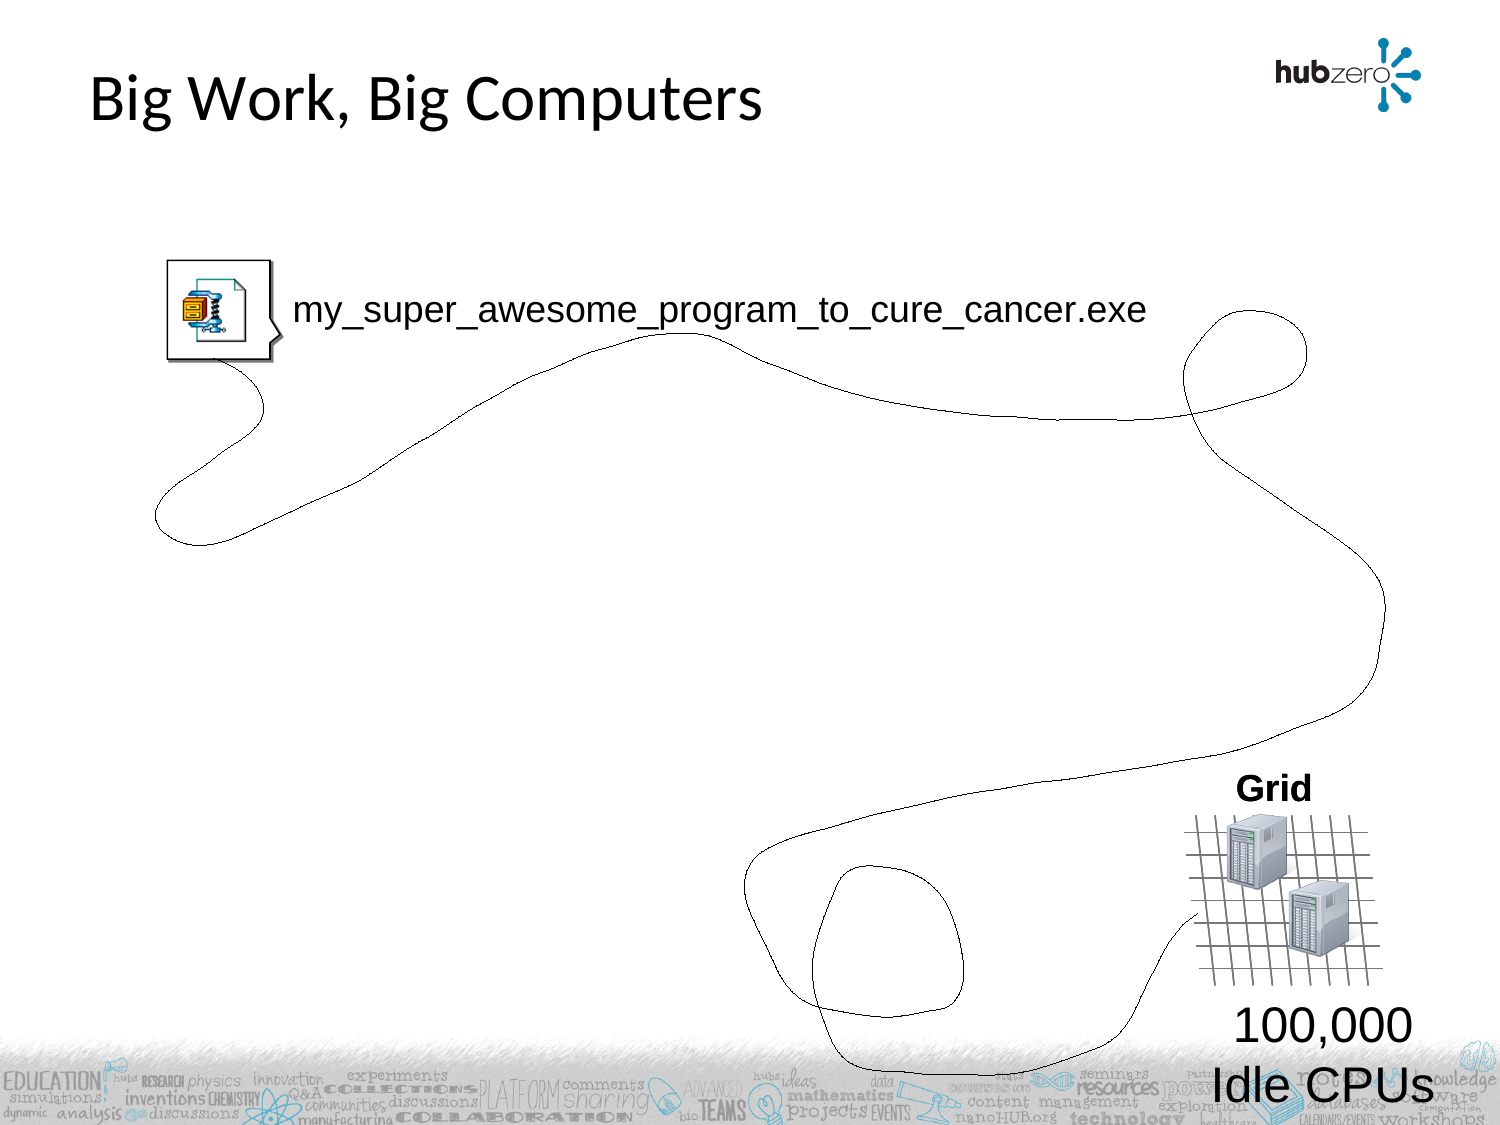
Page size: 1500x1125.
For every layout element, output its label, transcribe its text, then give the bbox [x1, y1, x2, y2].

text_box [167, 260, 277, 360]
title Big Work, Big Computers [75, 44, 1425, 144]
text_box my_super_awesome_program_to_cure_cancer.exe [277, 277, 1160, 338]
picture [0, 1034, 1500, 1125]
text_box Grid [1221, 756, 1328, 817]
picture [1272, 35, 1424, 44]
text_box 100,000 Idle CPUs [1195, 985, 1451, 1121]
picture [175, 271, 253, 350]
picture [1215, 811, 1373, 960]
